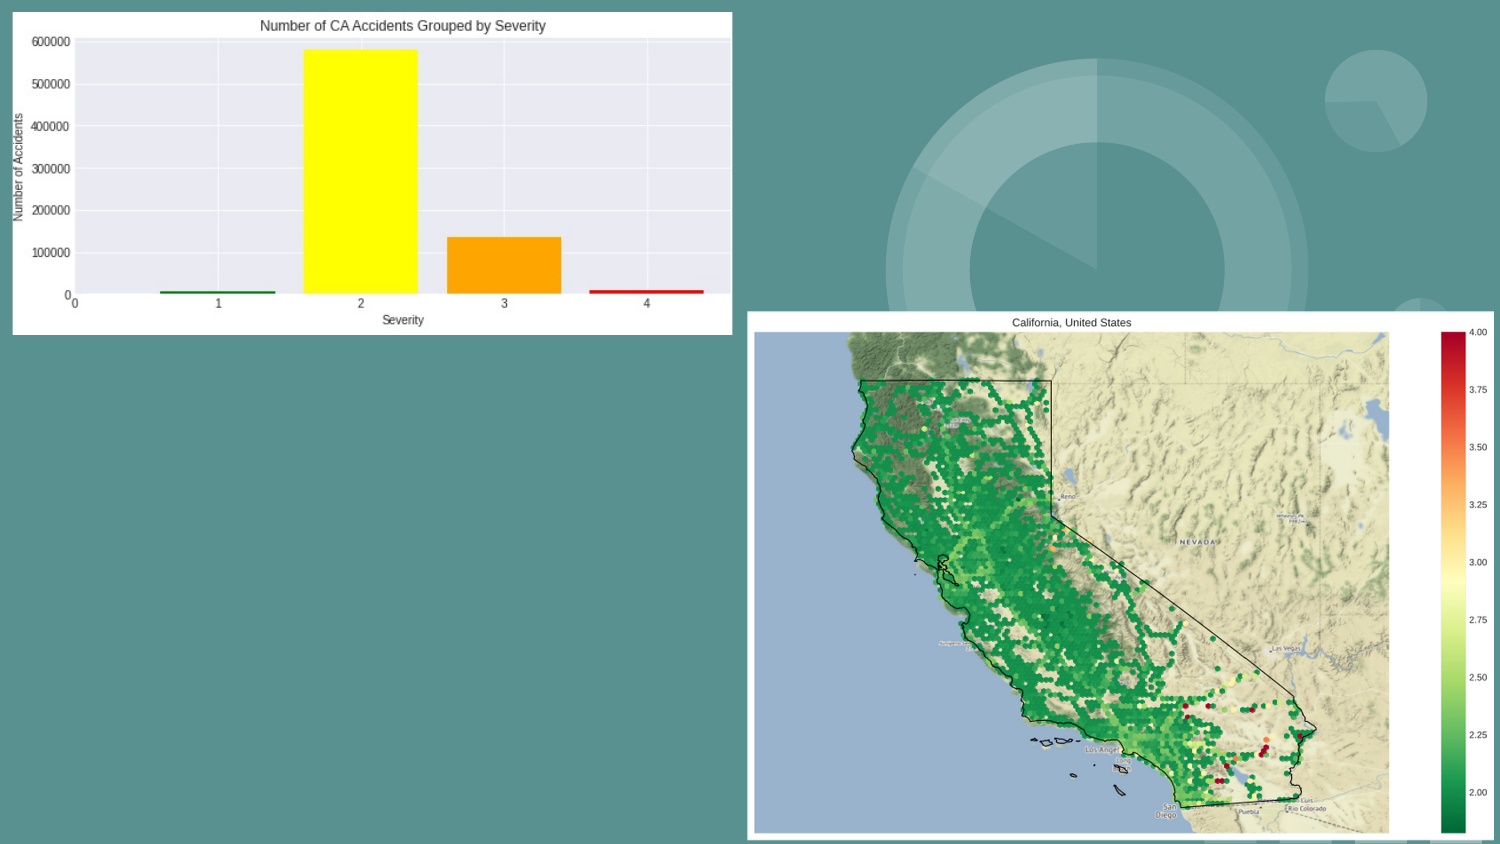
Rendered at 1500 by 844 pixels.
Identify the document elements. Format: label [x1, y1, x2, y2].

picture [747, 311, 1494, 841]
picture [12, 12, 733, 335]
